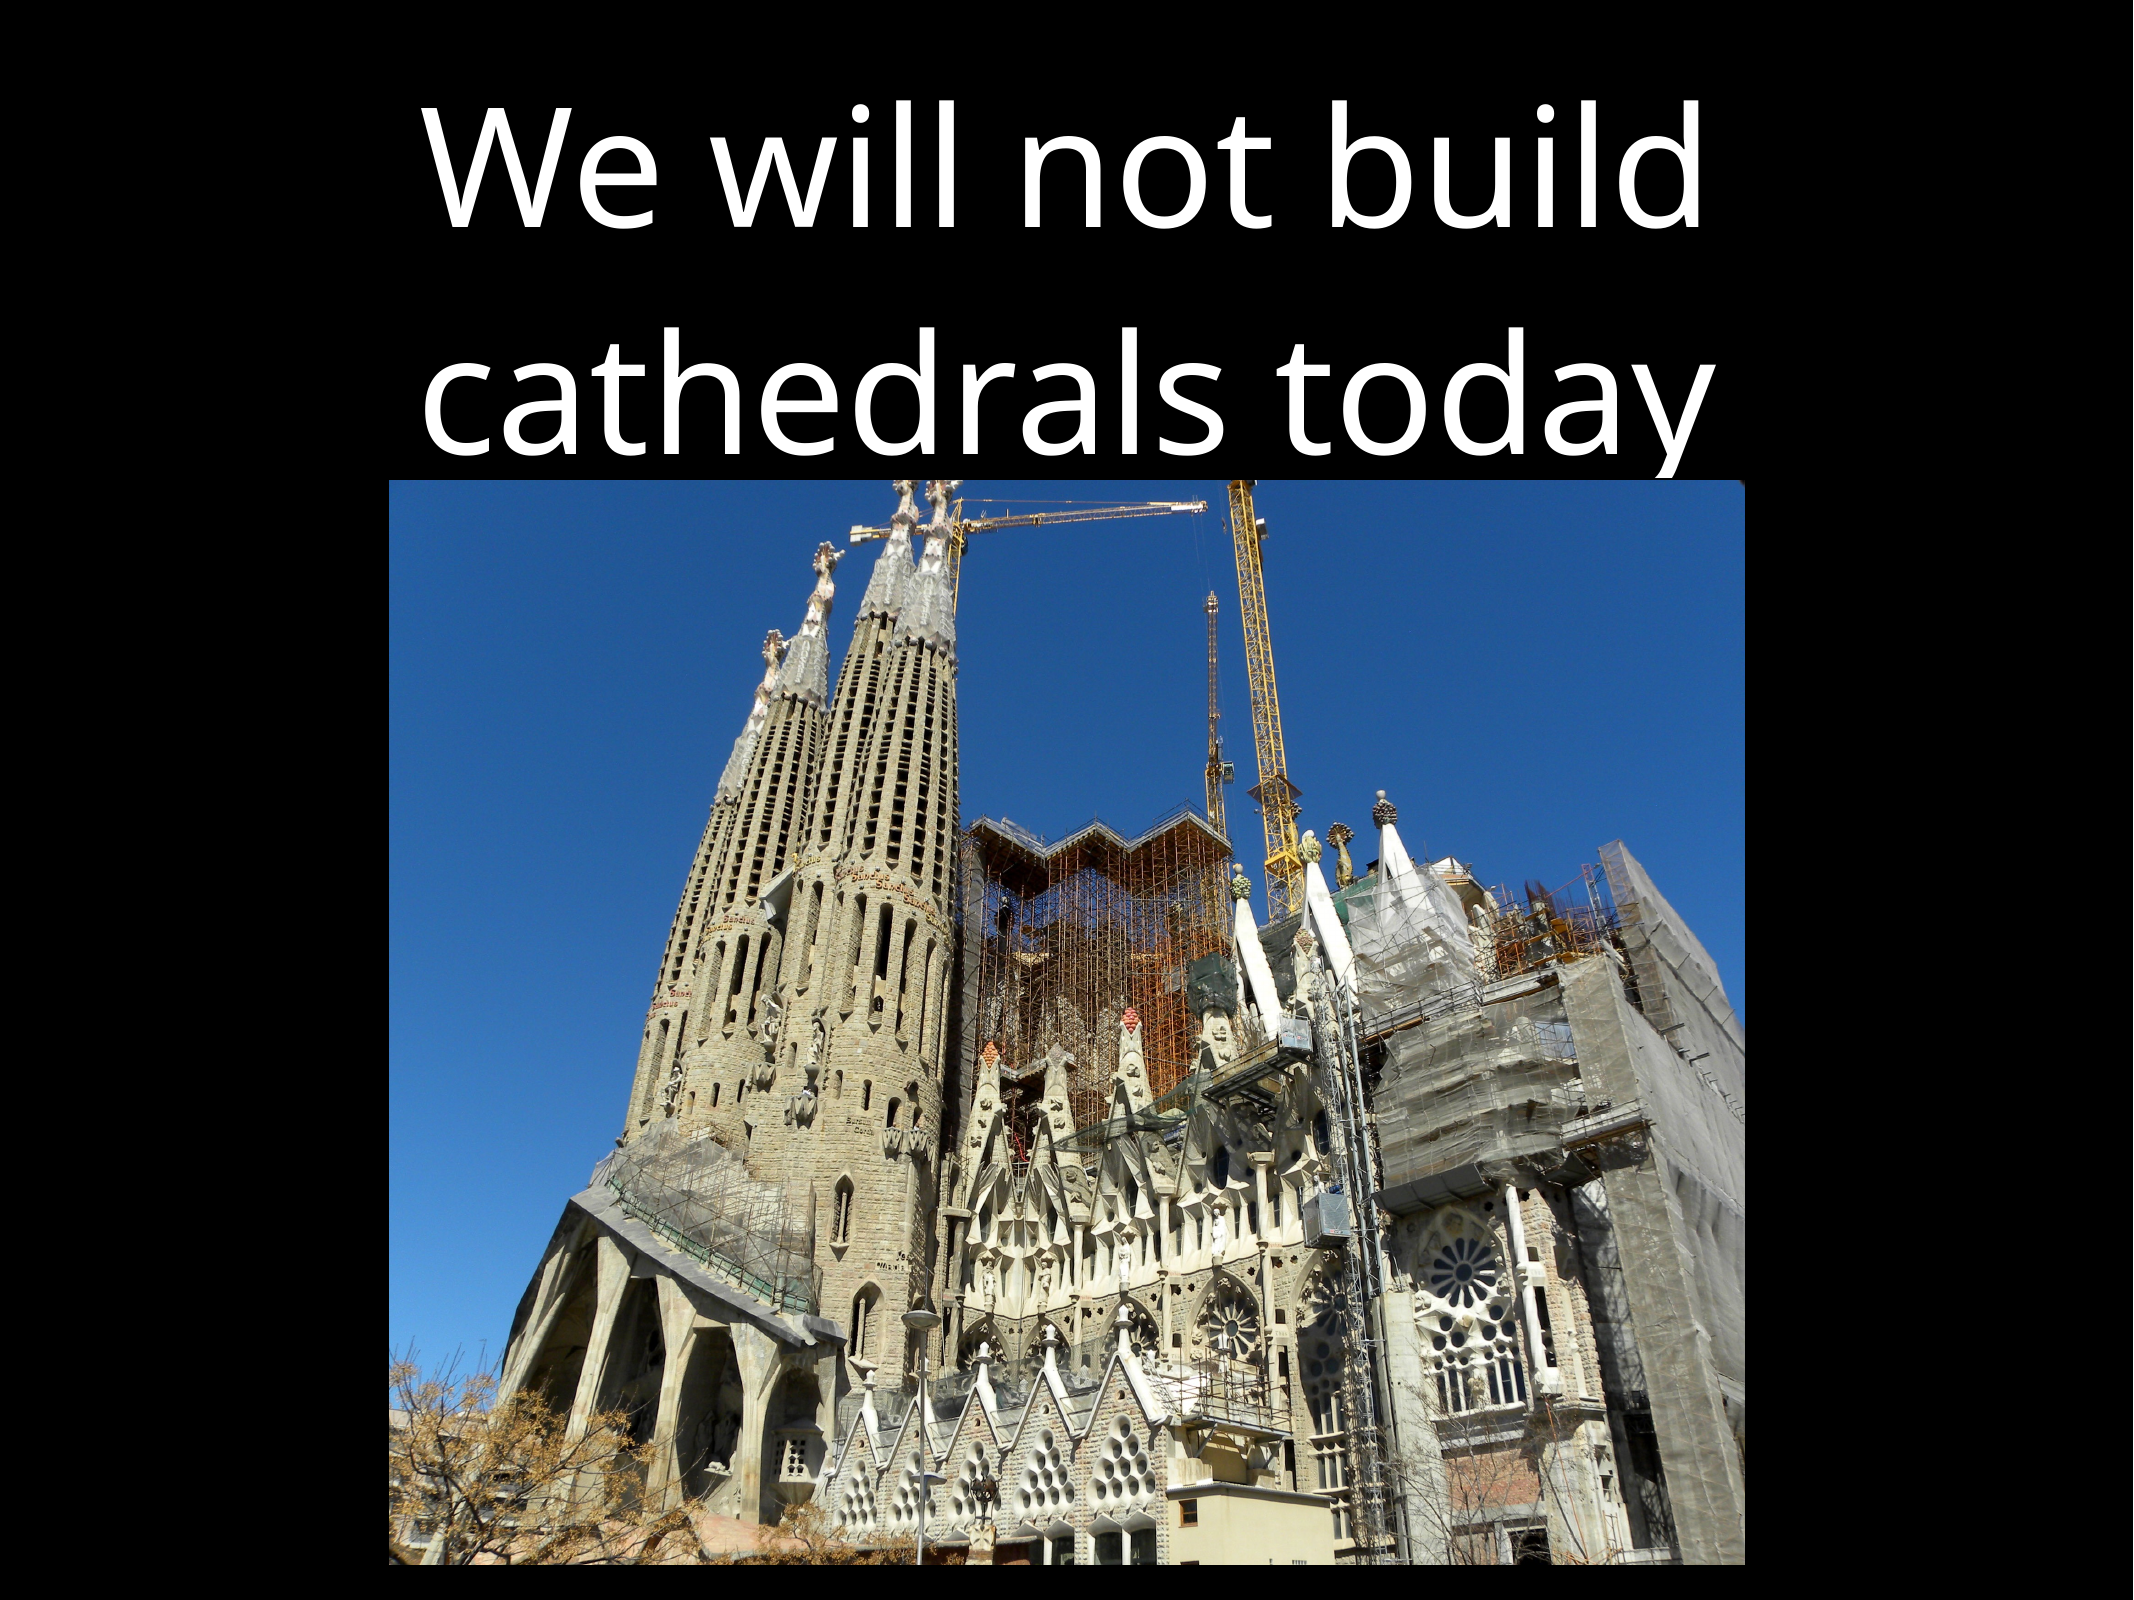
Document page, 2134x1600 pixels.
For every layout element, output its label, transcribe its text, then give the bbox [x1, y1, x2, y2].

text_box We will not build cathedrals today [156, 41, 1978, 460]
picture [388, 480, 1745, 1565]
